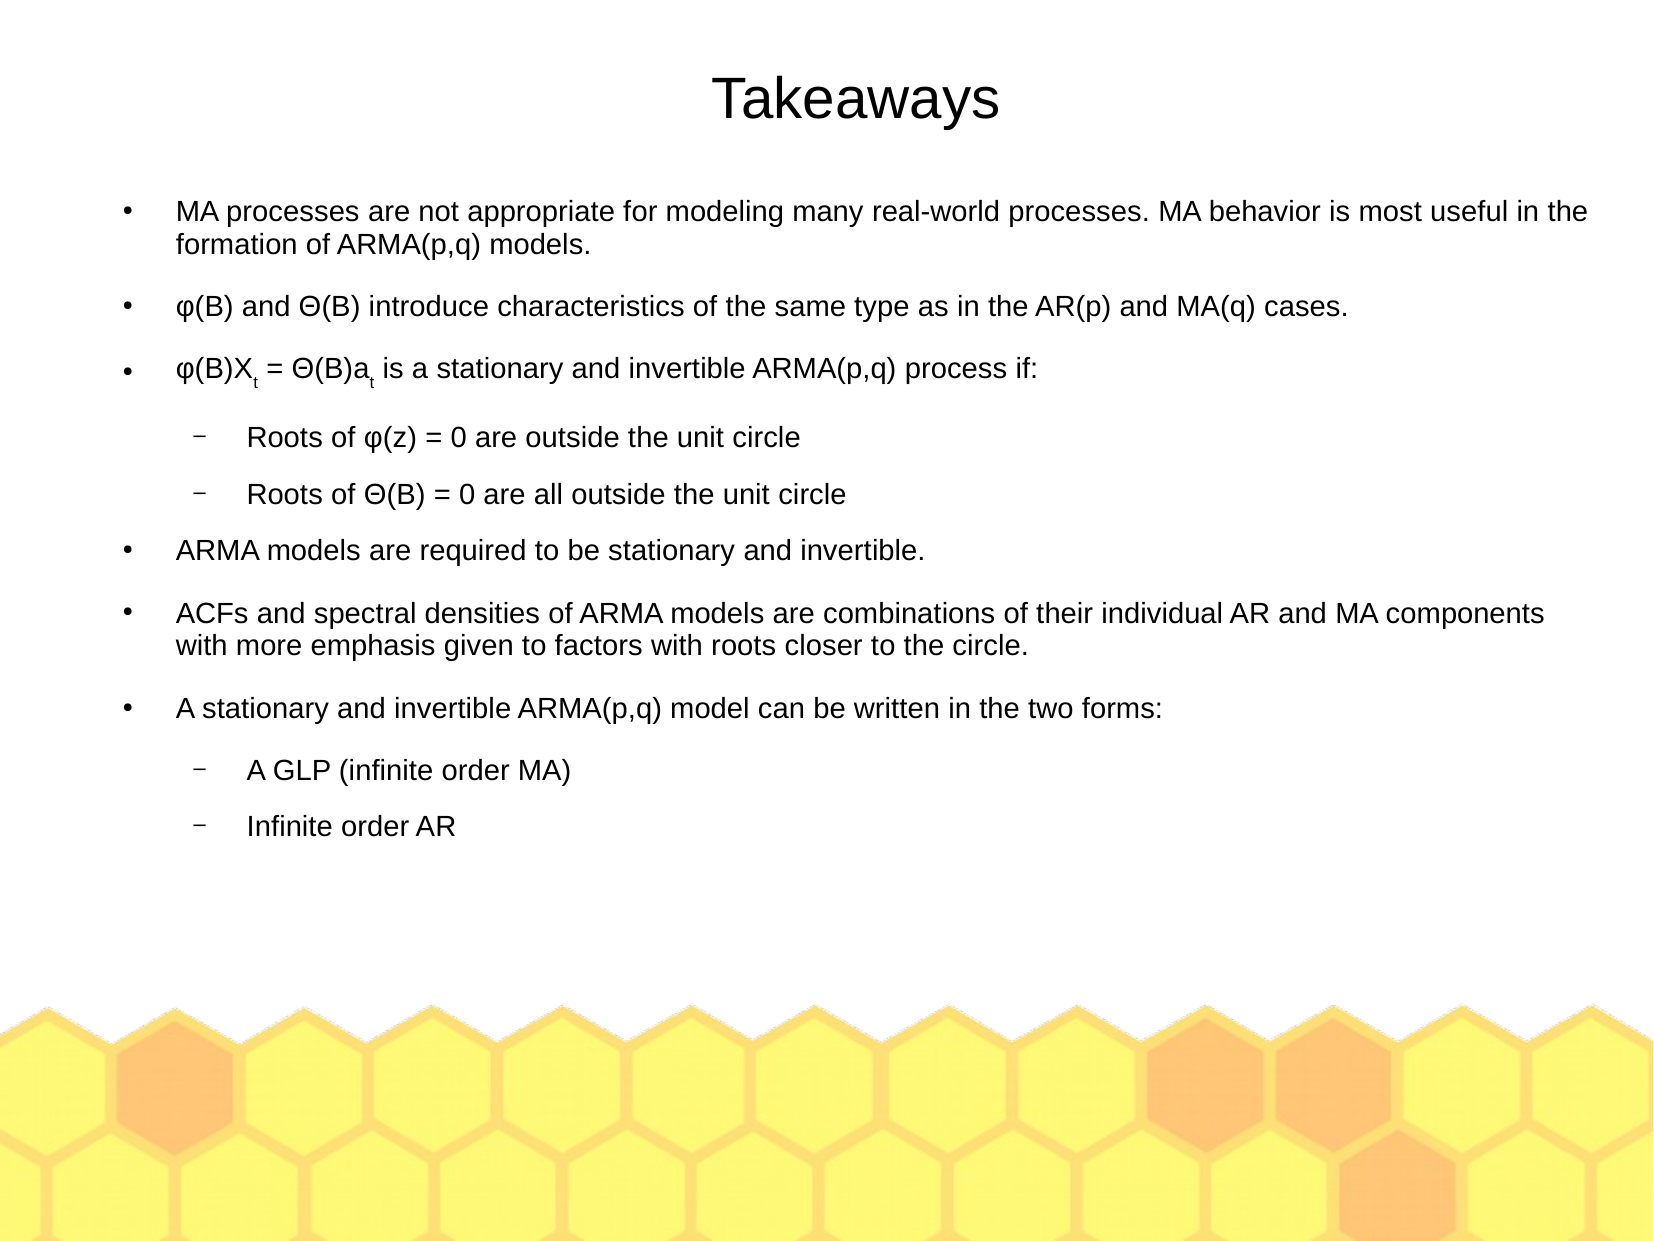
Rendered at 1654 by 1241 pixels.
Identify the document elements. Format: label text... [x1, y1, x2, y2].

title Takeaways [76, 33, 1565, 164]
list MA processes are not appropriate for modeling many real-world processes. MA behavior is most useful in the formation of ARMA(p,q) models. φ(B) and Θ(B) introduce characteristics of the same type as in the AR(p) and MA(q) cases. φ(B)Xt = Θ(B)at is a stationary and invertible ARMA(p,q) process if: Roots of φ(z) = 0 are outside the unit circle Roots of Θ(B) = 0 are all outside the unit circle ARMA models are required to be stationary and invertible. ACFs and spectral densities of ARMA models are combinations of their individual AR and MA components with more emphasis given to factors with roots closer to the circle. A stationary and invertible ARMA(p,q) model can be written in the two forms: A GLP (infinite order MA) Infinite order AR [105, 195, 1594, 991]
picture [0, 1001, 1654, 1241]
